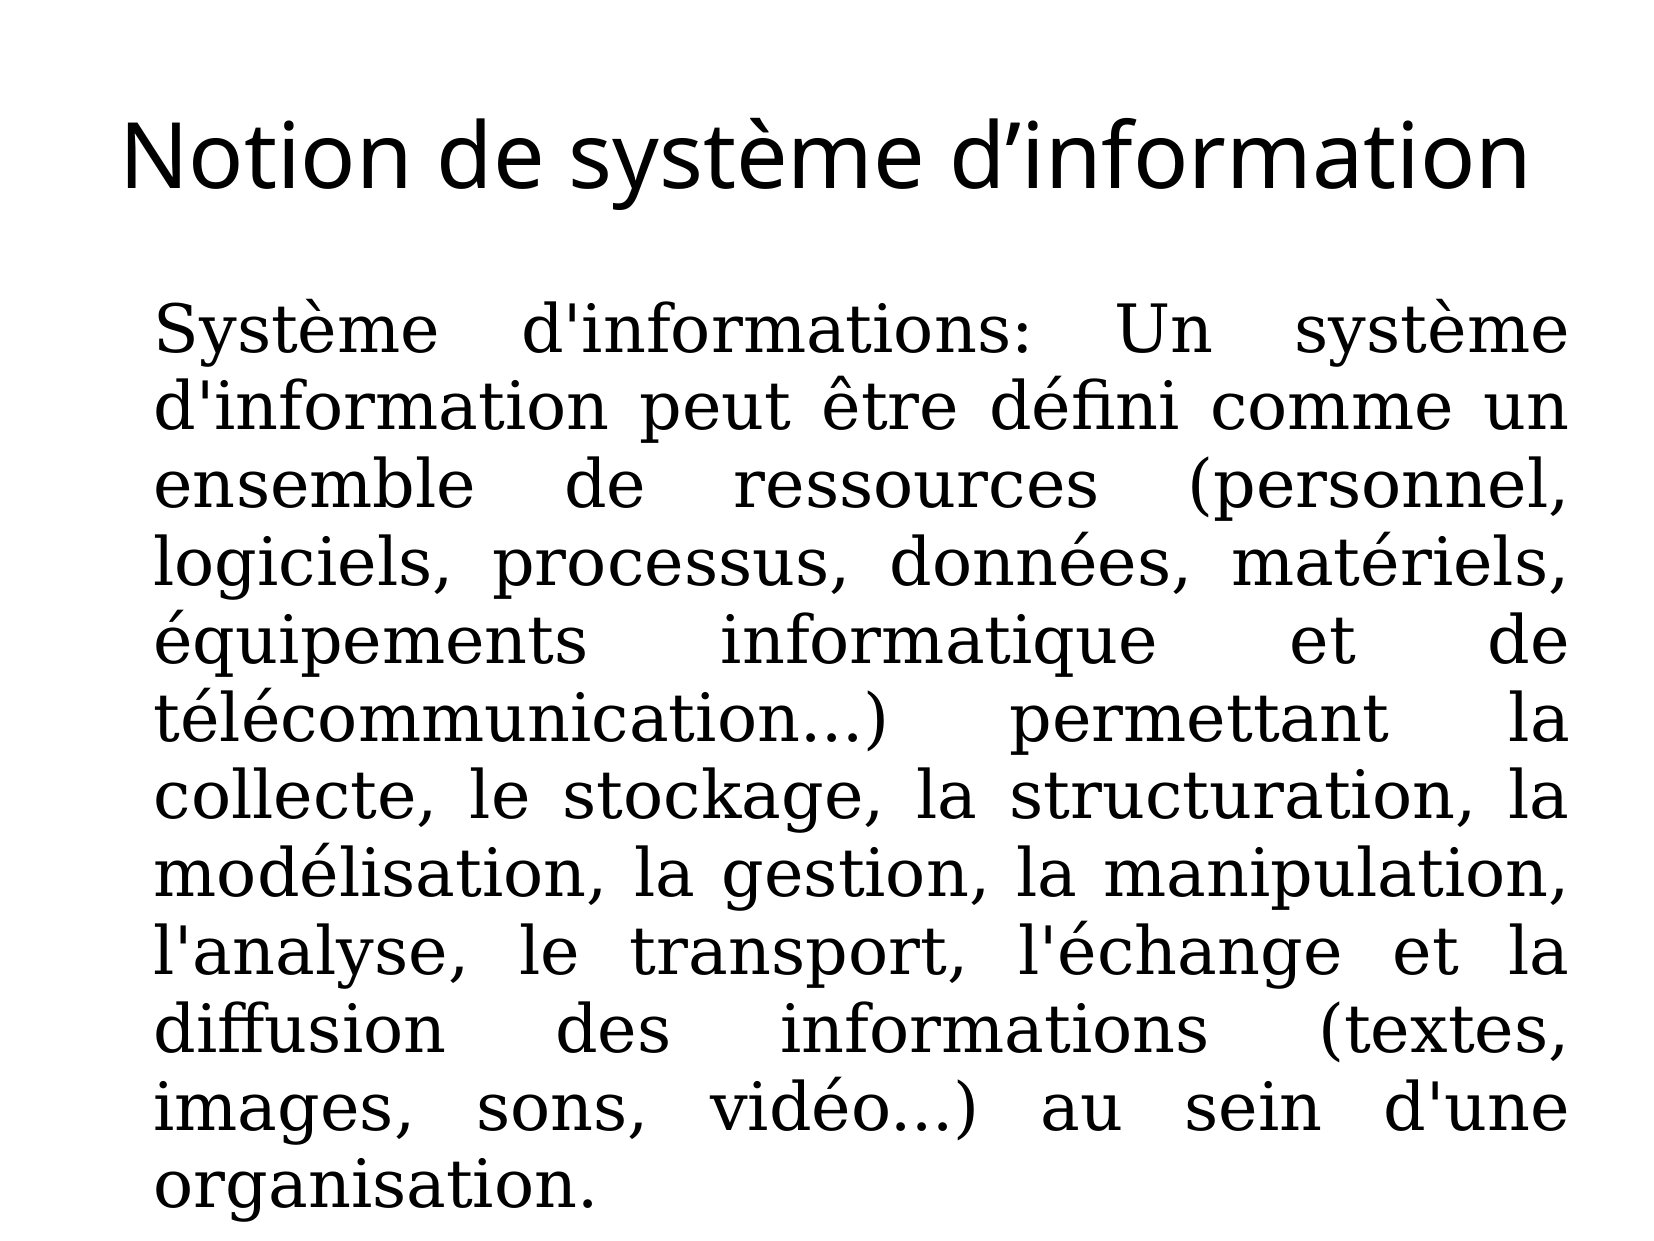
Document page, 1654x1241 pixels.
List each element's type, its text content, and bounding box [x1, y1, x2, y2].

title Notion de système d’information [82, 45, 1571, 261]
list Système d'informations: Un système d'information peut être défini comme un ensemble de ressources (personnel, logiciels, processus, données, matériels, équipements informatique et de télécommunication...) permettant la collecte, le stockage, la structuration, la modélisation, la gestion, la manipulation, l'analyse, le transport, l'échange et la diffusion des informations (textes, images, sons, vidéo...) au sein d'une organisation. [82, 290, 1571, 1224]
